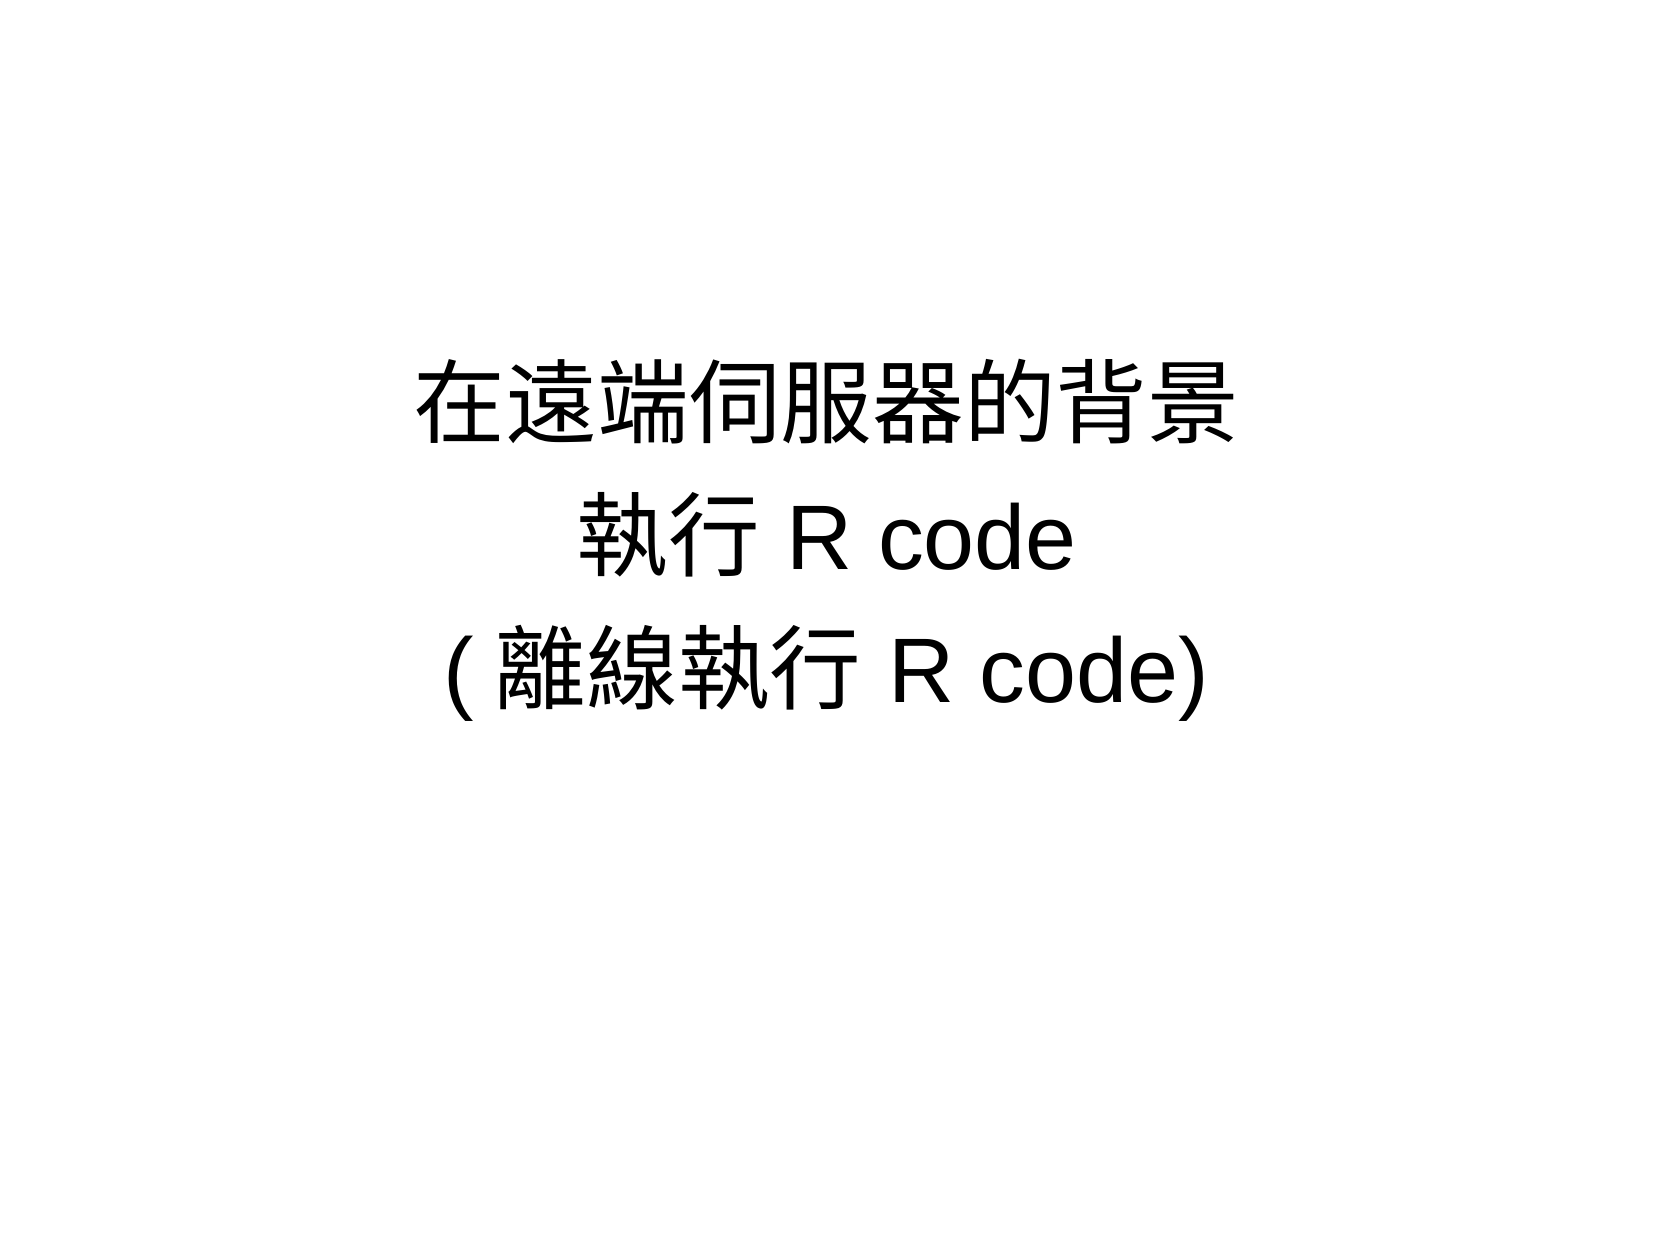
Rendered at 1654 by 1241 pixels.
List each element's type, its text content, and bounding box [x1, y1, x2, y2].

subtitle 在遠端伺服器的背景 執行R code (離線執行R code) [82, 49, 1571, 1010]
